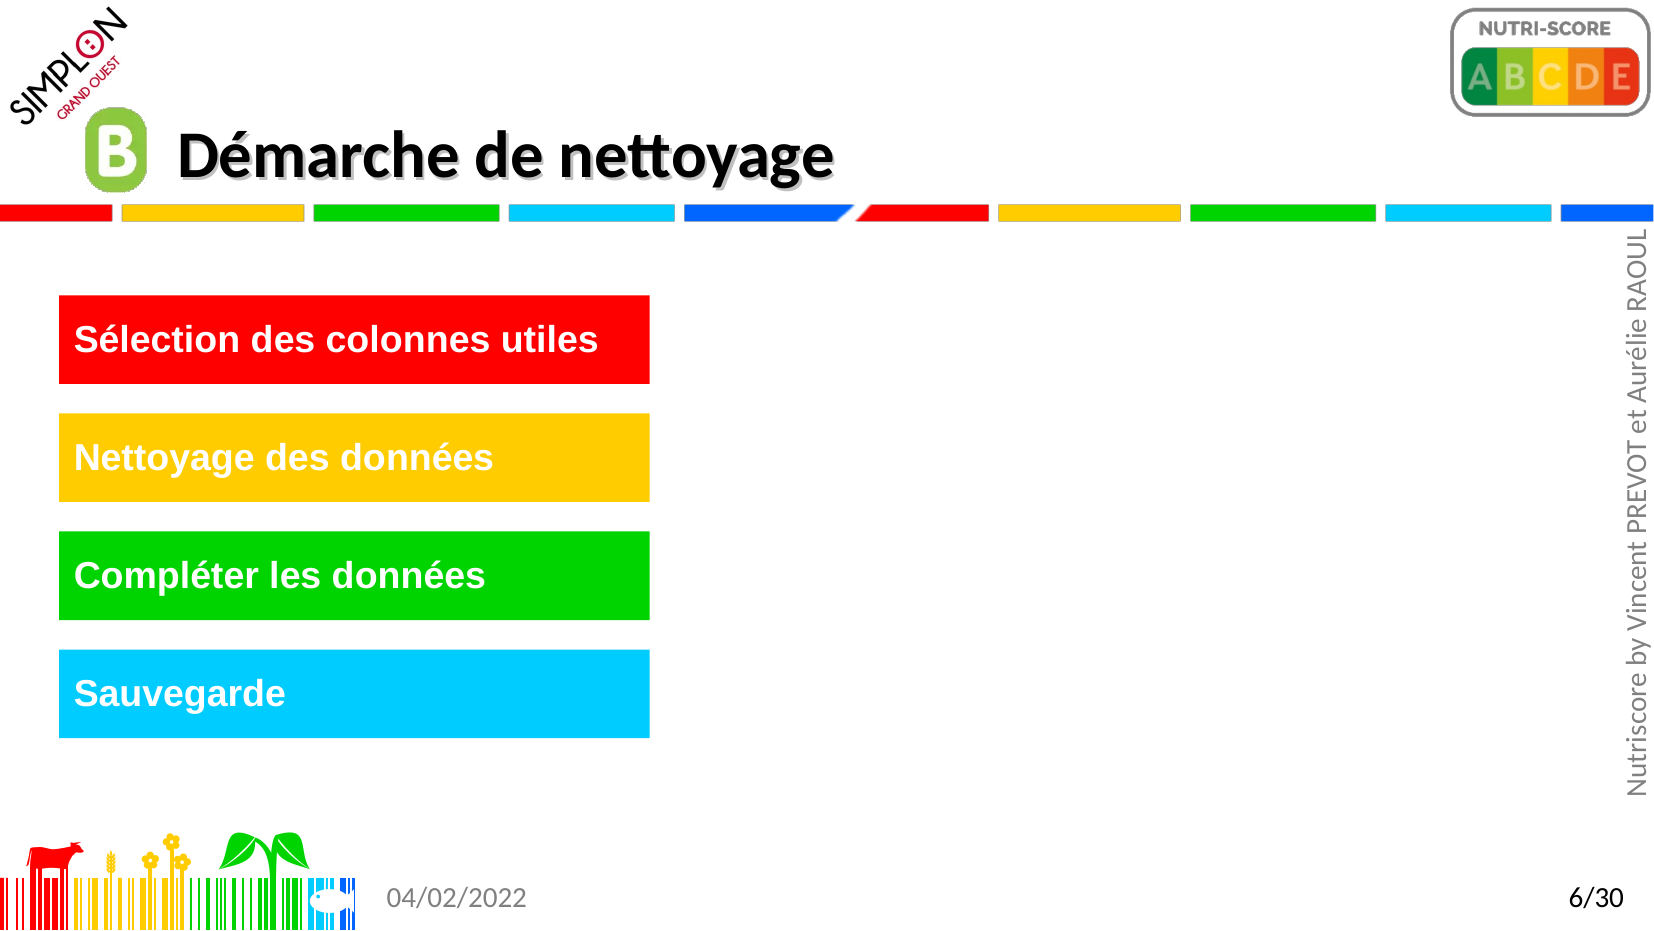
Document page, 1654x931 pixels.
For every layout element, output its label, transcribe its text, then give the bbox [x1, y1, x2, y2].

picture [0, 826, 355, 930]
text_box Nettoyage des données [59, 413, 650, 502]
picture [0, 200, 1654, 225]
title Démarche de nettoyage [177, 108, 1571, 213]
picture [84, 106, 148, 195]
text_box Sauvegarde [59, 649, 650, 739]
picture [2, 2, 147, 147]
picture [1448, 4, 1654, 119]
text_box Compléter les données [59, 531, 650, 621]
text_box Sélection des colonnes utiles [59, 295, 650, 384]
